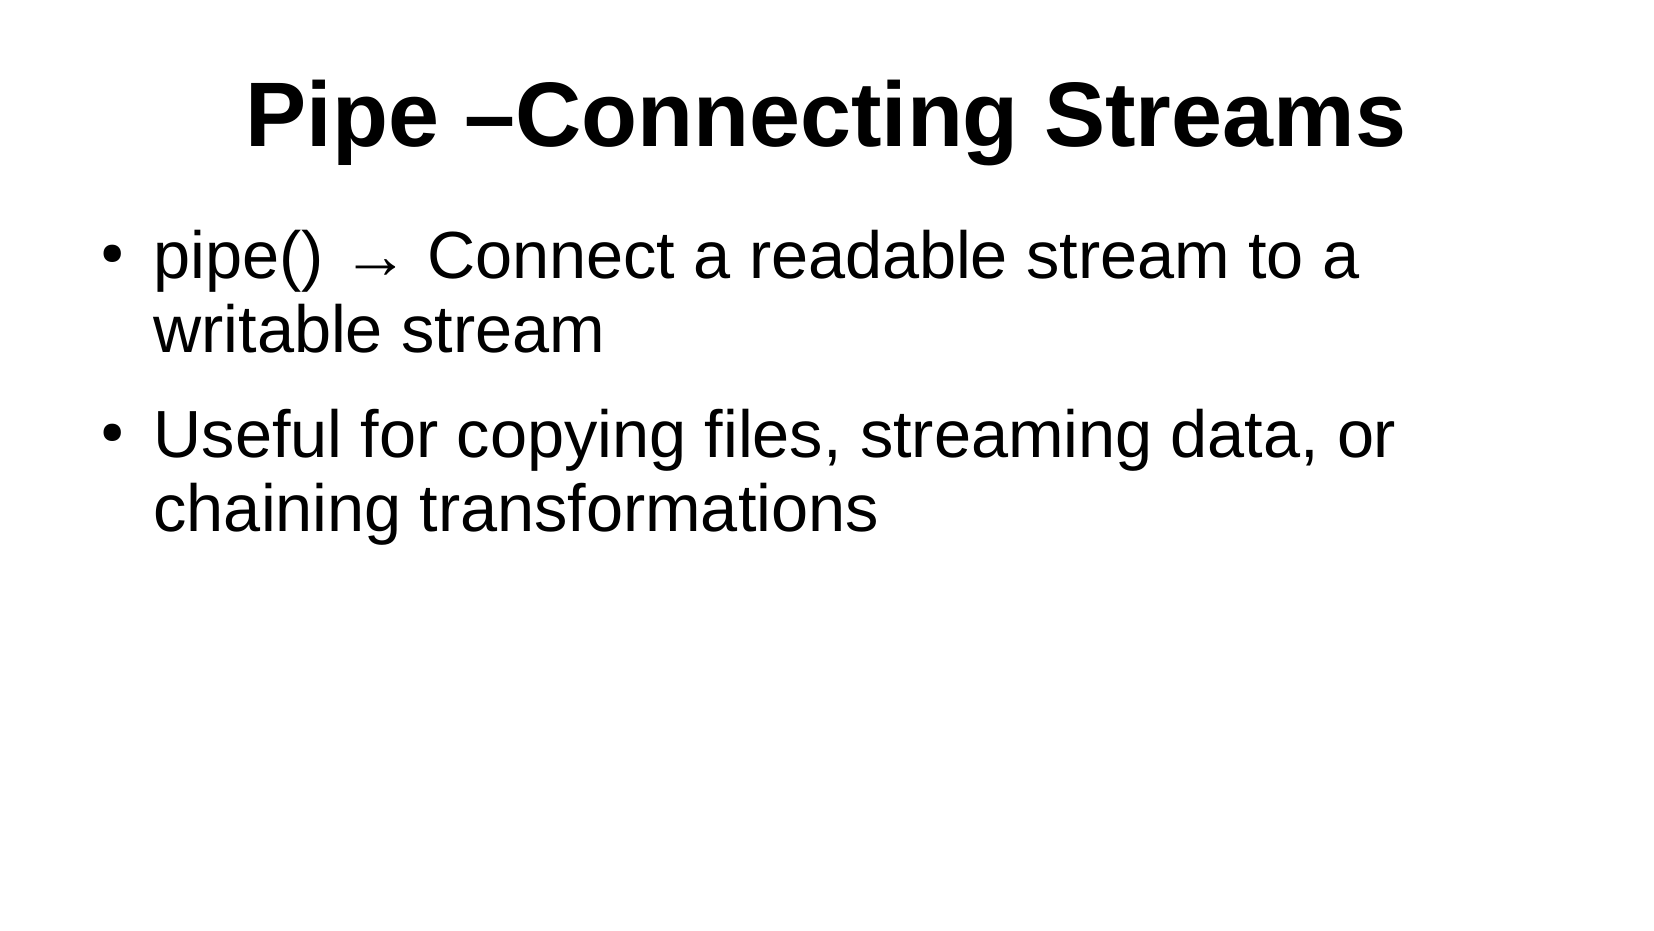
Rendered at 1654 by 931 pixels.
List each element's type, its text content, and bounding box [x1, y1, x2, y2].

list pipe() → Connect a readable stream to a writable stream Useful for copying files, streaming data, or chaining transformations [82, 217, 1571, 758]
title Pipe –Connecting Streams [82, 37, 1571, 193]
